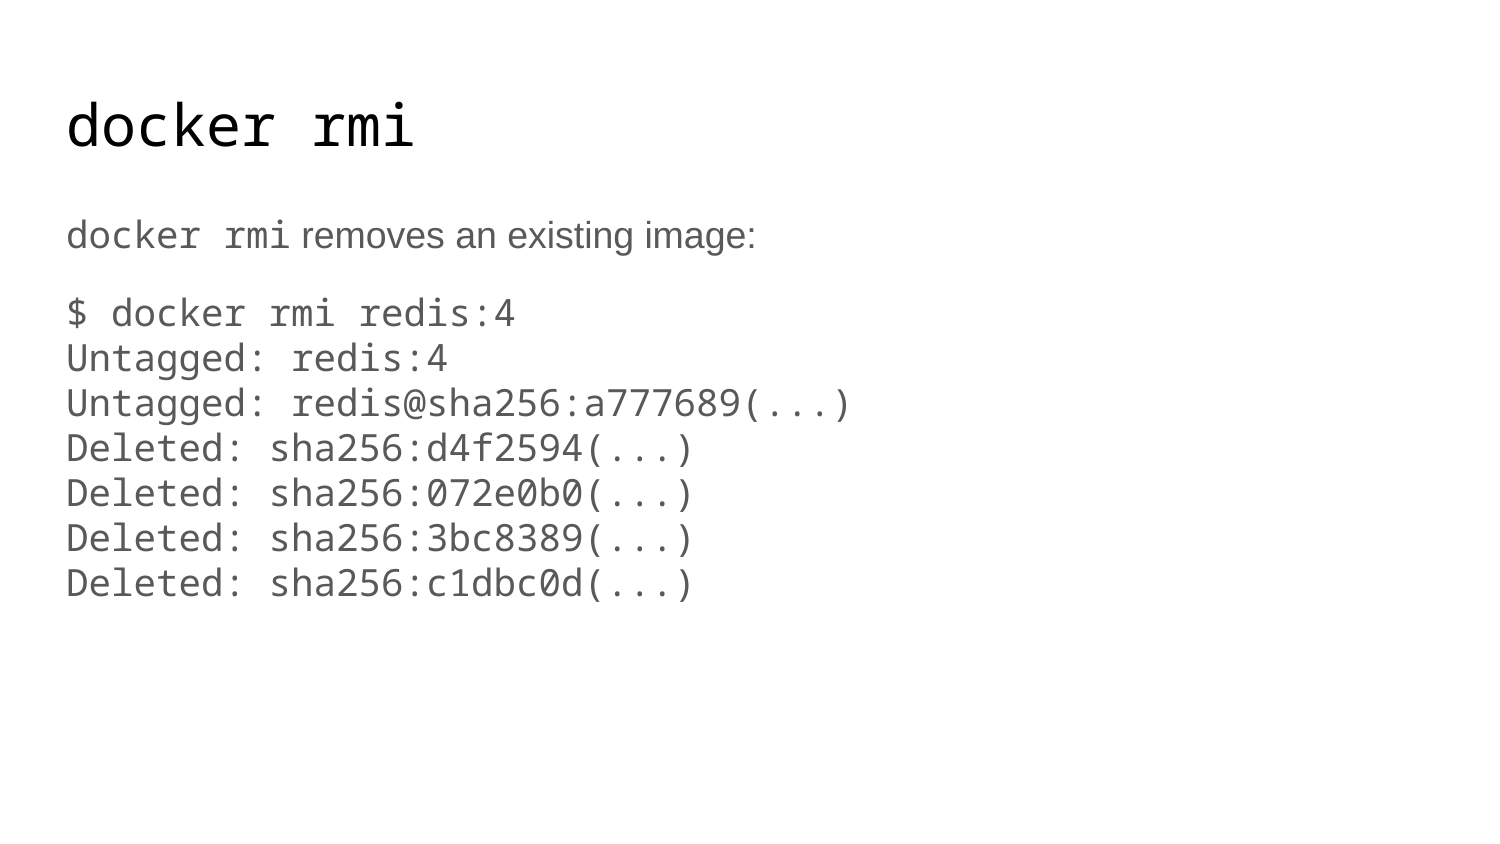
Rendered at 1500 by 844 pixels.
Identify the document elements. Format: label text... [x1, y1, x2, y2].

title docker rmi [51, 72, 1449, 167]
list docker rmi removes an existing image: $ docker rmi redis:4 Untagged: redis:4 Untagged: redis@sha256:a777689(...) Deleted: sha256:d4f2594(...) Deleted: sha256:072e0b0(...) Deleted: sha256:3bc8389(...) Deleted: sha256:c1dbc0d(...) [51, 189, 1449, 750]
